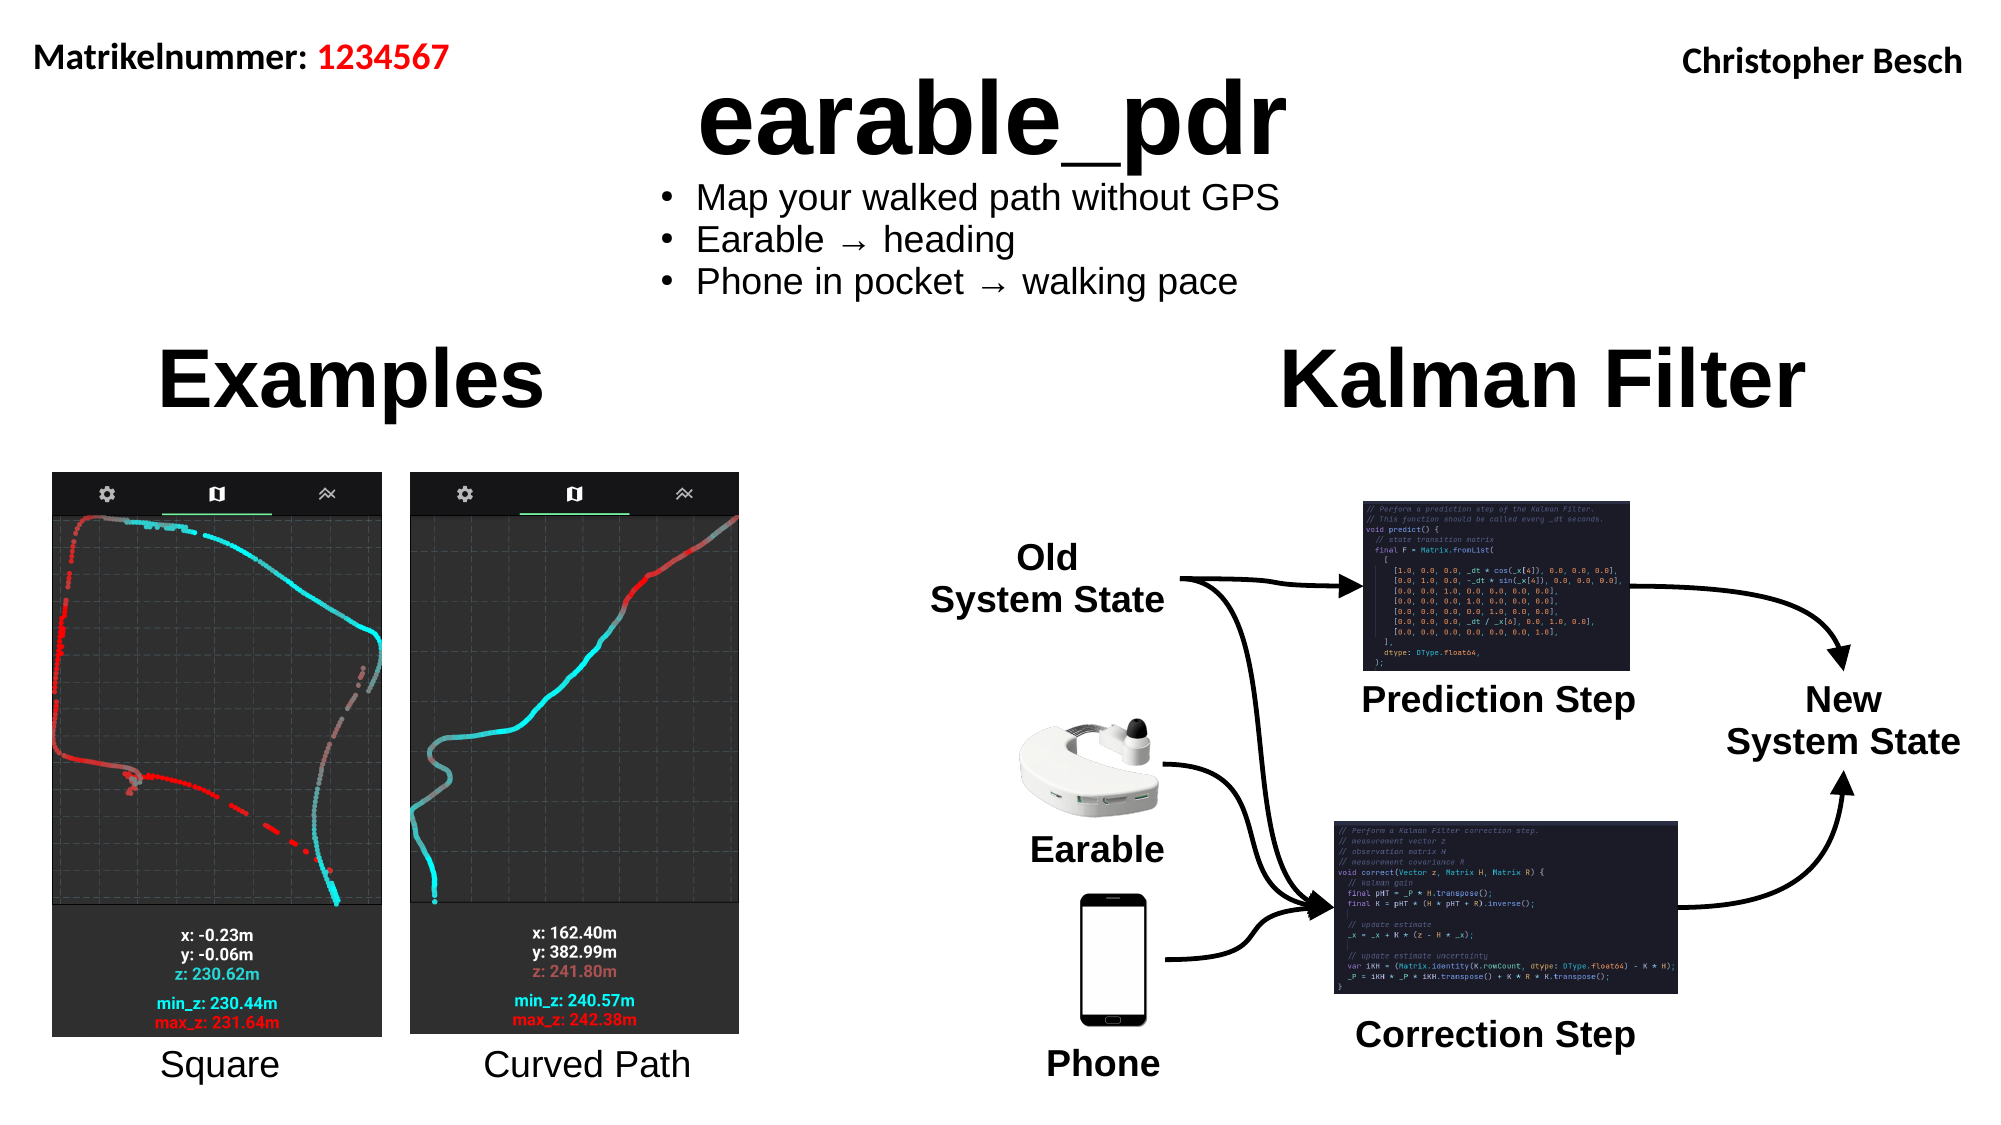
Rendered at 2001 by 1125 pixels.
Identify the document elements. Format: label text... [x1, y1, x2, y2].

text_box Old System State [915, 529, 1180, 629]
picture [1334, 821, 1678, 994]
picture [52, 472, 382, 1037]
text_box Phone [1031, 1035, 1179, 1093]
text_box Matrikelnummer: 1234567 [18, 24, 597, 85]
picture [1060, 885, 1166, 1034]
text_box Square [145, 1035, 296, 1093]
text_box Earable [1015, 821, 1180, 878]
text_box Prediction Step [1346, 671, 1652, 729]
text_box Examples [142, 324, 562, 433]
text_box Correction Step [1340, 1006, 1652, 1063]
picture [1015, 707, 1163, 821]
text_box Christopher Besch [1399, 28, 1979, 89]
picture [410, 472, 739, 1034]
text_box New System State [1711, 671, 1977, 771]
text_box Curved Path [468, 1035, 707, 1093]
text_box earable_pdr Map your walked path without GPS Earable → heading Phone in pocket → walking pace [645, 53, 1355, 319]
text_box Kalman Filter [1264, 324, 1823, 433]
picture [1363, 501, 1630, 671]
